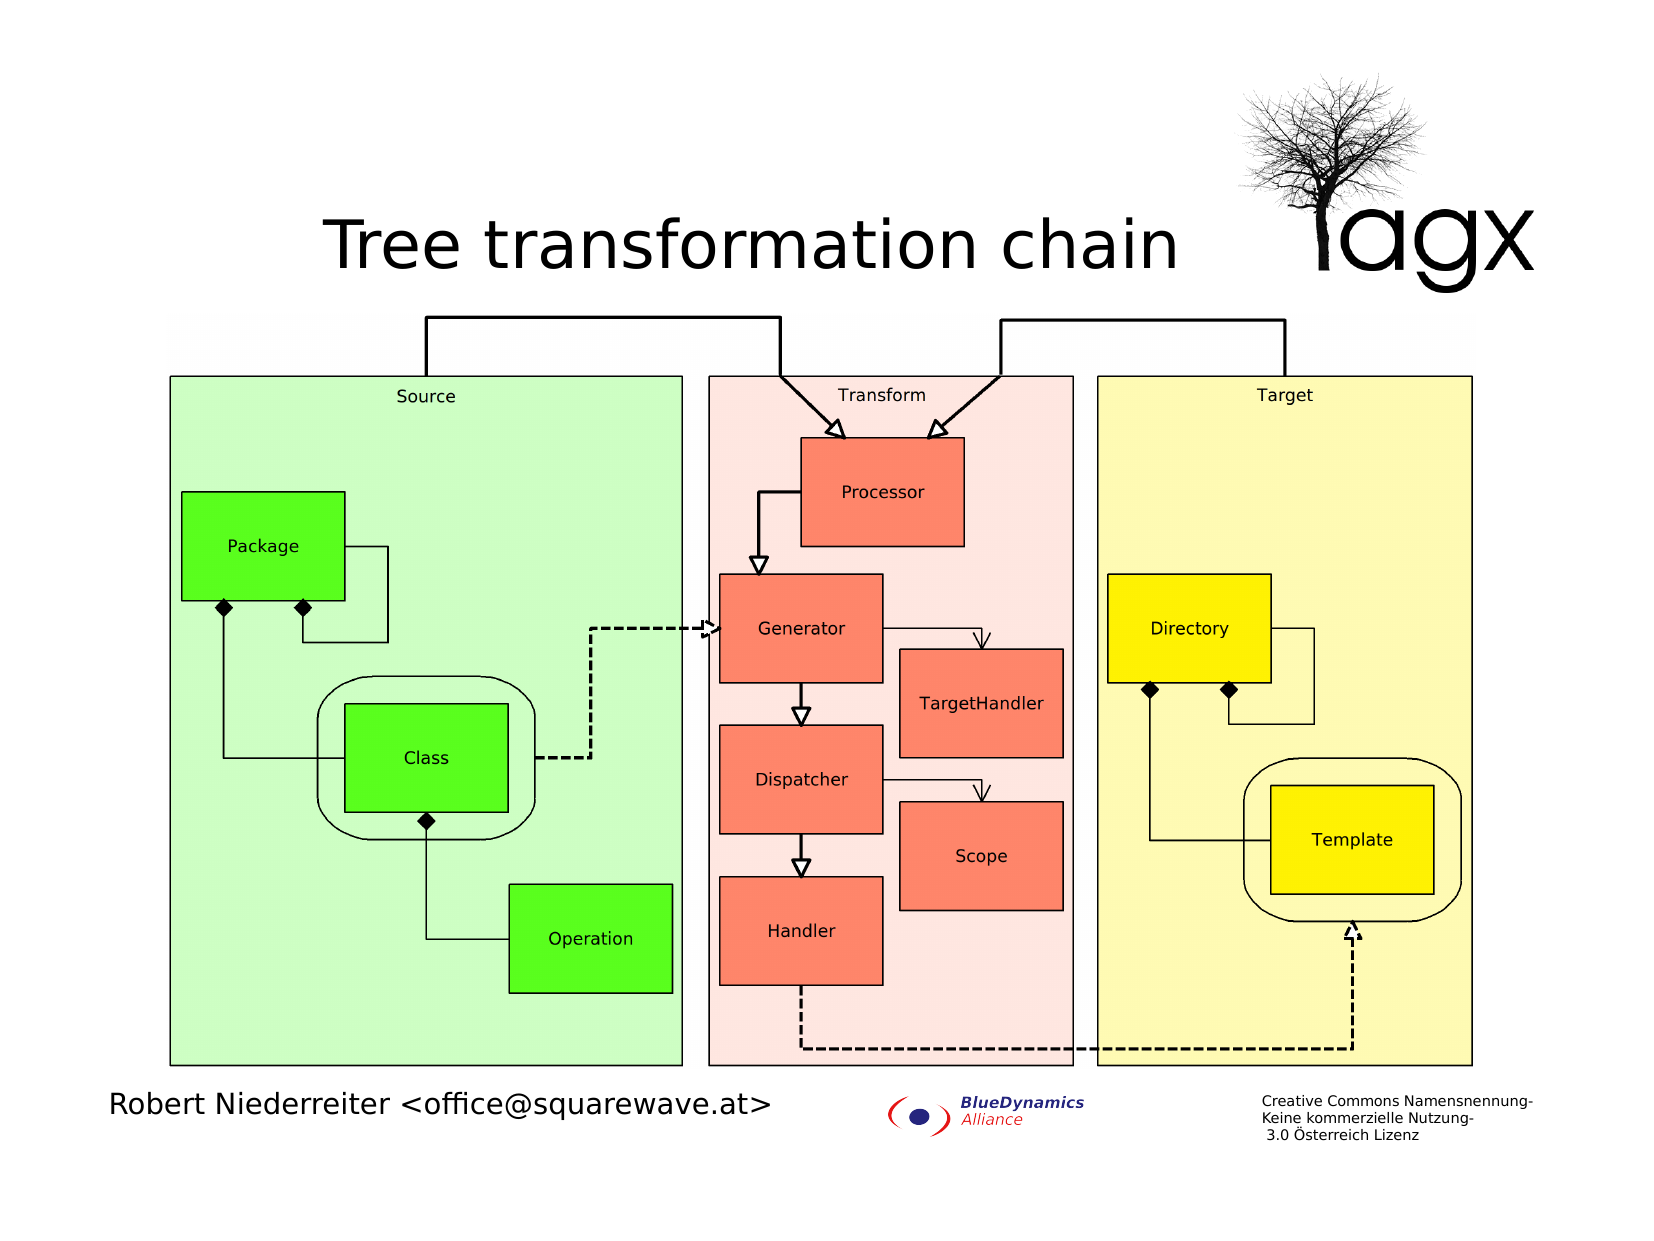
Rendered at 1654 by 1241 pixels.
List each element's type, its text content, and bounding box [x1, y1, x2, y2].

title Tree transformation chain [81, 52, 1182, 284]
picture [166, 313, 1476, 1069]
picture [1220, 62, 1549, 293]
picture [888, 1096, 1084, 1137]
